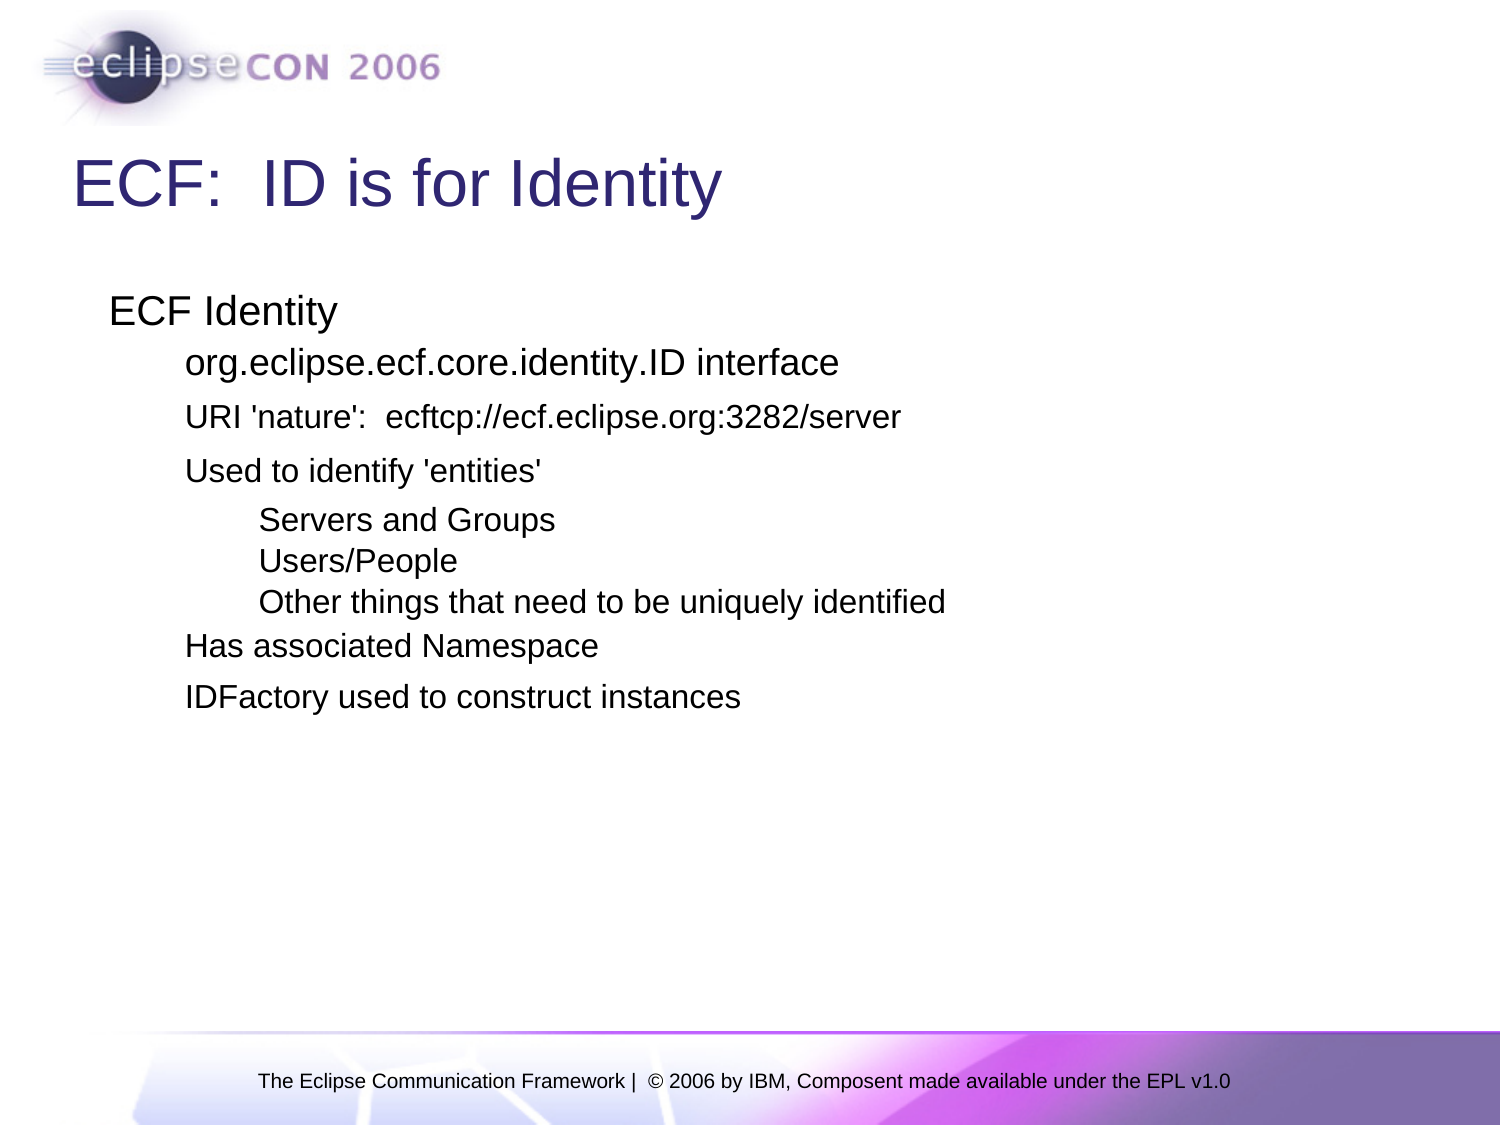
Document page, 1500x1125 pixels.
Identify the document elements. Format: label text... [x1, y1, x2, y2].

picture [31, 10, 1040, 126]
picture [0, 1031, 1500, 1125]
list ECF Identity org.eclipse.ecf.core.identity.ID interface URI 'nature': ecftcp://ecf.eclipse.org:3282/server Used to identify 'entities' Servers and Groups Users/People Other things that need to be uniquely identified Has associated Namespace IDFactory used to construct instances [108, 291, 1378, 918]
title ECF: ID is for Identity [72, 150, 1425, 226]
